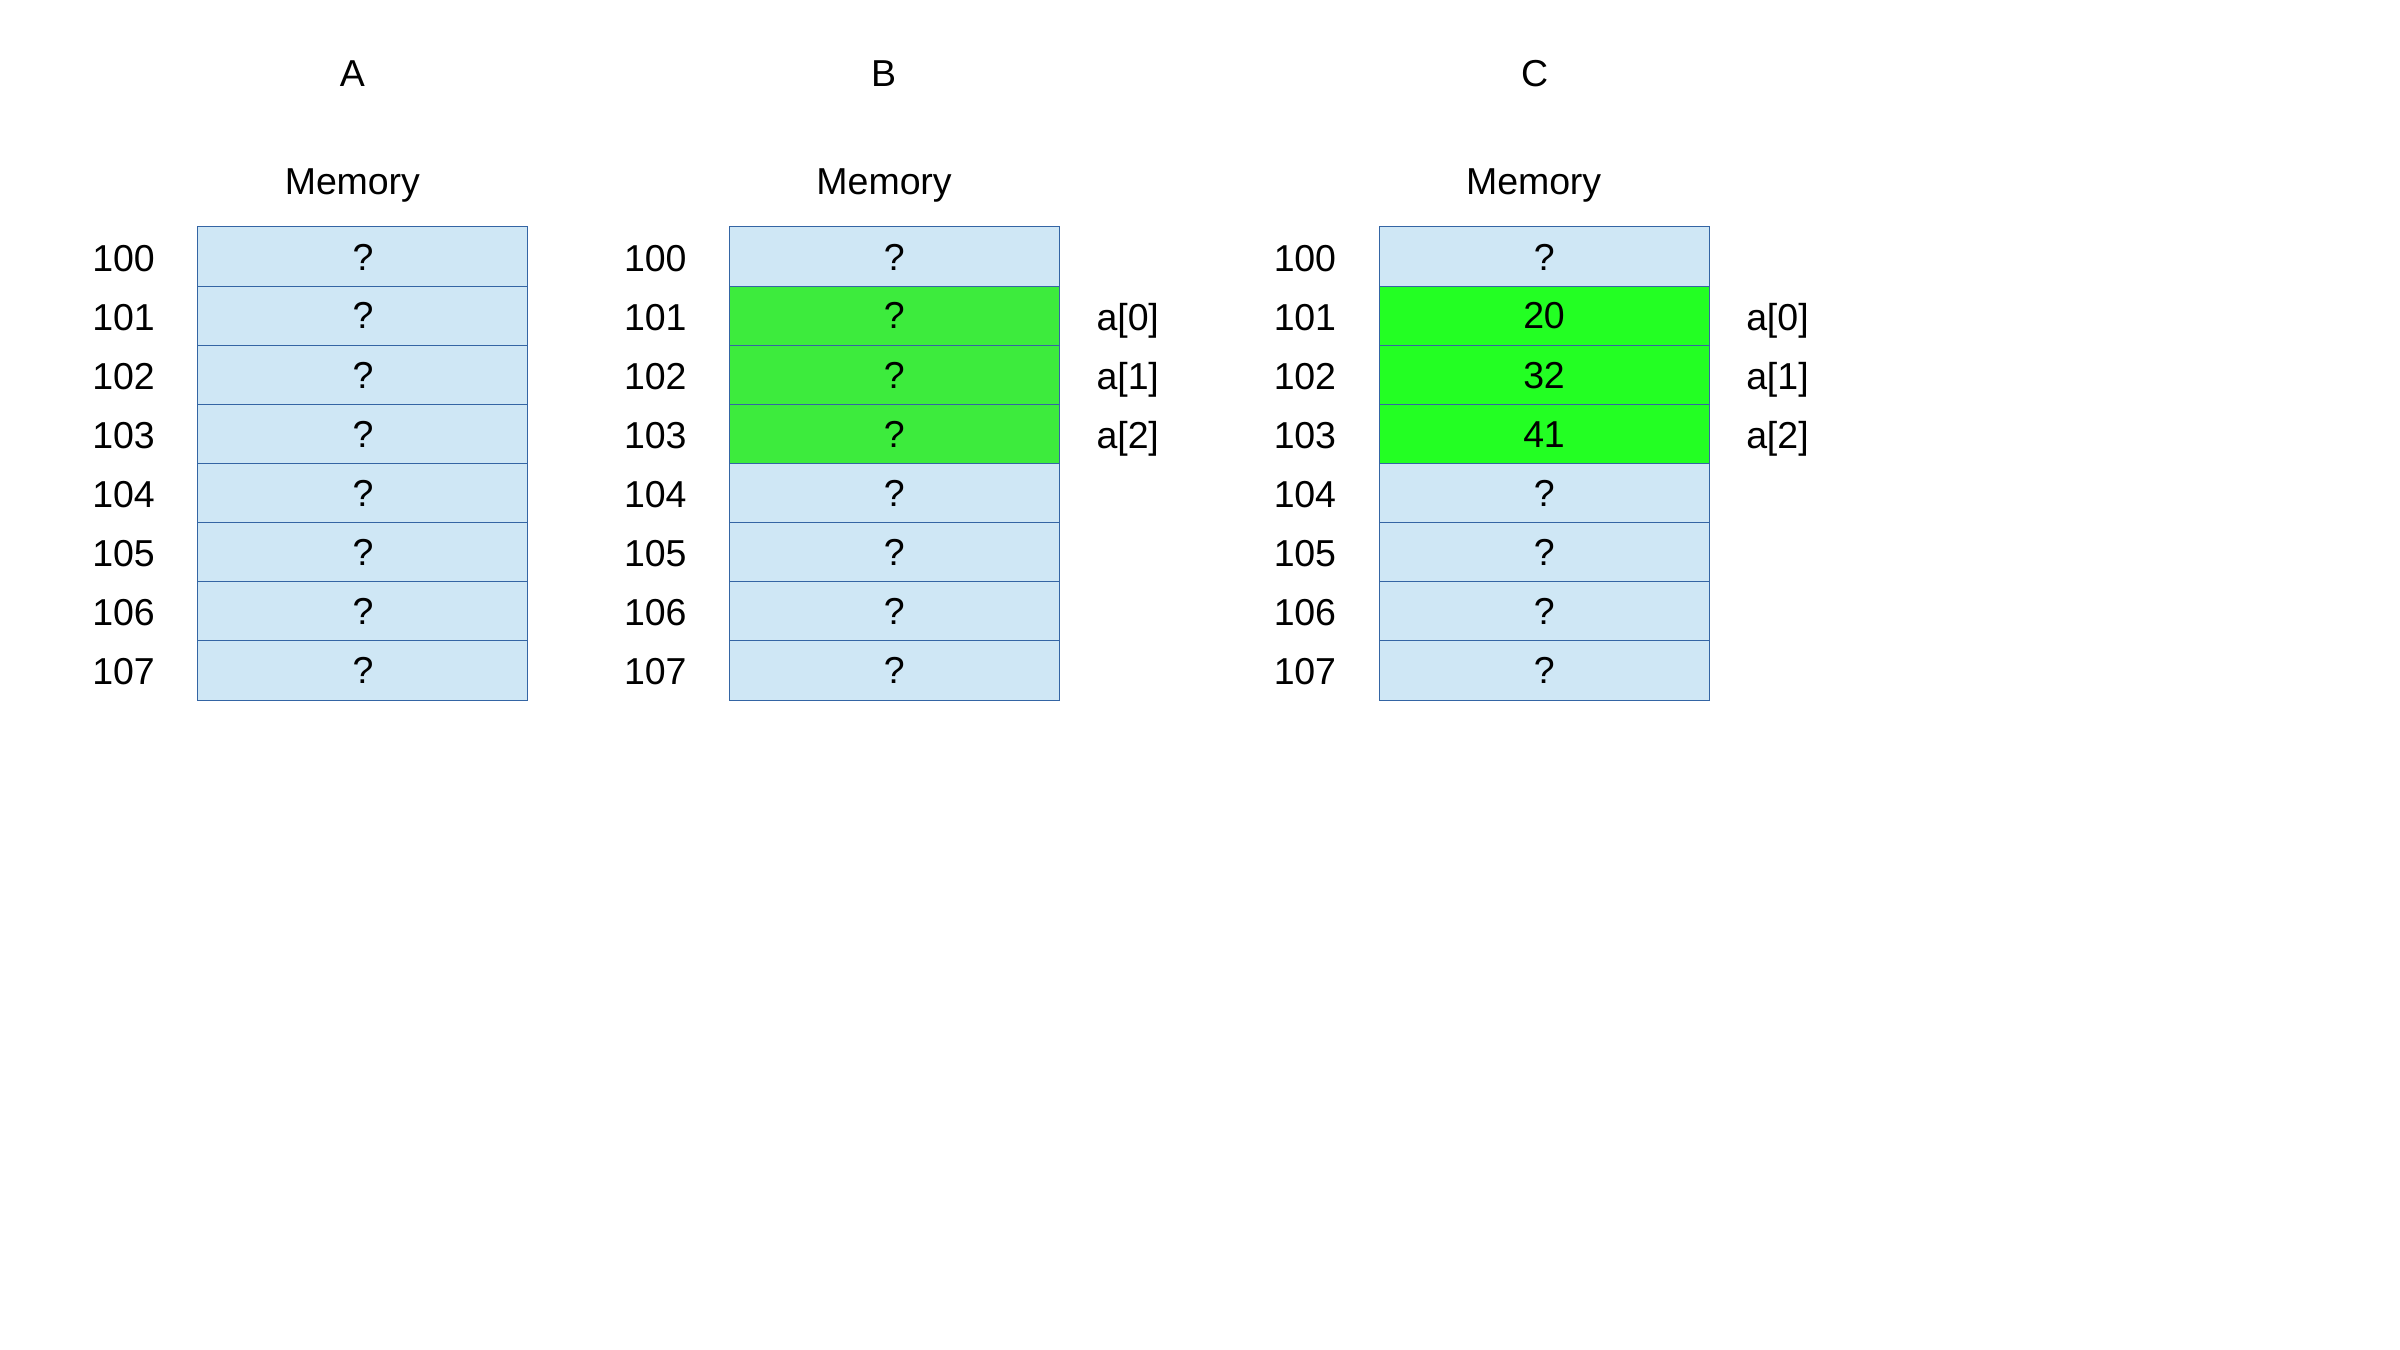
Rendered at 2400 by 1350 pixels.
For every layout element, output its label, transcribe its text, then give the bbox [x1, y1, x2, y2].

text_box ? [197, 463, 528, 522]
text_box a[1] [1081, 348, 1201, 407]
text_box A [324, 45, 380, 107]
text_box 104 [77, 466, 170, 525]
text_box ? [197, 345, 528, 404]
text_box 105 [77, 525, 170, 584]
text_box 106 [609, 584, 702, 643]
text_box 20 [1379, 286, 1710, 345]
text_box ? [729, 522, 1060, 581]
text_box C [1506, 45, 1563, 107]
text_box ? [1379, 581, 1710, 640]
text_box 101 [609, 289, 702, 348]
text_box ? [197, 581, 528, 640]
text_box 100 [609, 230, 702, 289]
text_box 103 [77, 407, 170, 466]
text_box ? [1379, 640, 1710, 701]
text_box 100 [1259, 230, 1351, 289]
text_box a[1] [1731, 348, 1850, 407]
text_box 107 [1259, 643, 1351, 705]
text_box Memory [270, 153, 436, 210]
text_box ? [197, 286, 528, 345]
text_box ? [729, 404, 1060, 463]
text_box 104 [609, 466, 702, 525]
text_box 107 [609, 643, 702, 705]
text_box 105 [1259, 525, 1351, 584]
text_box ? [1379, 522, 1710, 581]
text_box ? [729, 286, 1060, 345]
text_box ? [197, 404, 528, 463]
text_box Memory [801, 153, 967, 210]
text_box 32 [1379, 345, 1710, 404]
text_box 101 [1259, 289, 1351, 348]
text_box 101 [77, 289, 170, 348]
text_box 102 [1259, 348, 1351, 407]
text_box Memory [1451, 153, 1617, 210]
text_box 107 [77, 643, 170, 705]
text_box ? [1379, 463, 1710, 522]
text_box a[2] [1731, 407, 1850, 467]
text_box 41 [1379, 404, 1710, 463]
text_box ? [729, 463, 1060, 522]
text_box 105 [609, 525, 702, 584]
text_box a[0] [1081, 289, 1201, 348]
text_box ? [729, 581, 1060, 640]
text_box ? [197, 226, 528, 286]
text_box B [856, 45, 912, 107]
text_box ? [197, 640, 528, 701]
text_box ? [197, 522, 528, 581]
text_box 103 [609, 407, 702, 466]
text_box a[0] [1731, 289, 1850, 348]
text_box 102 [77, 348, 170, 407]
text_box 106 [1259, 584, 1351, 643]
text_box ? [729, 345, 1060, 404]
text_box 100 [77, 230, 170, 289]
text_box ? [1379, 226, 1710, 286]
text_box a[2] [1081, 407, 1201, 467]
text_box 104 [1259, 466, 1351, 525]
text_box 106 [77, 584, 170, 643]
text_box ? [729, 226, 1060, 286]
text_box 102 [609, 348, 702, 407]
text_box 103 [1259, 407, 1351, 466]
text_box ? [729, 640, 1060, 701]
